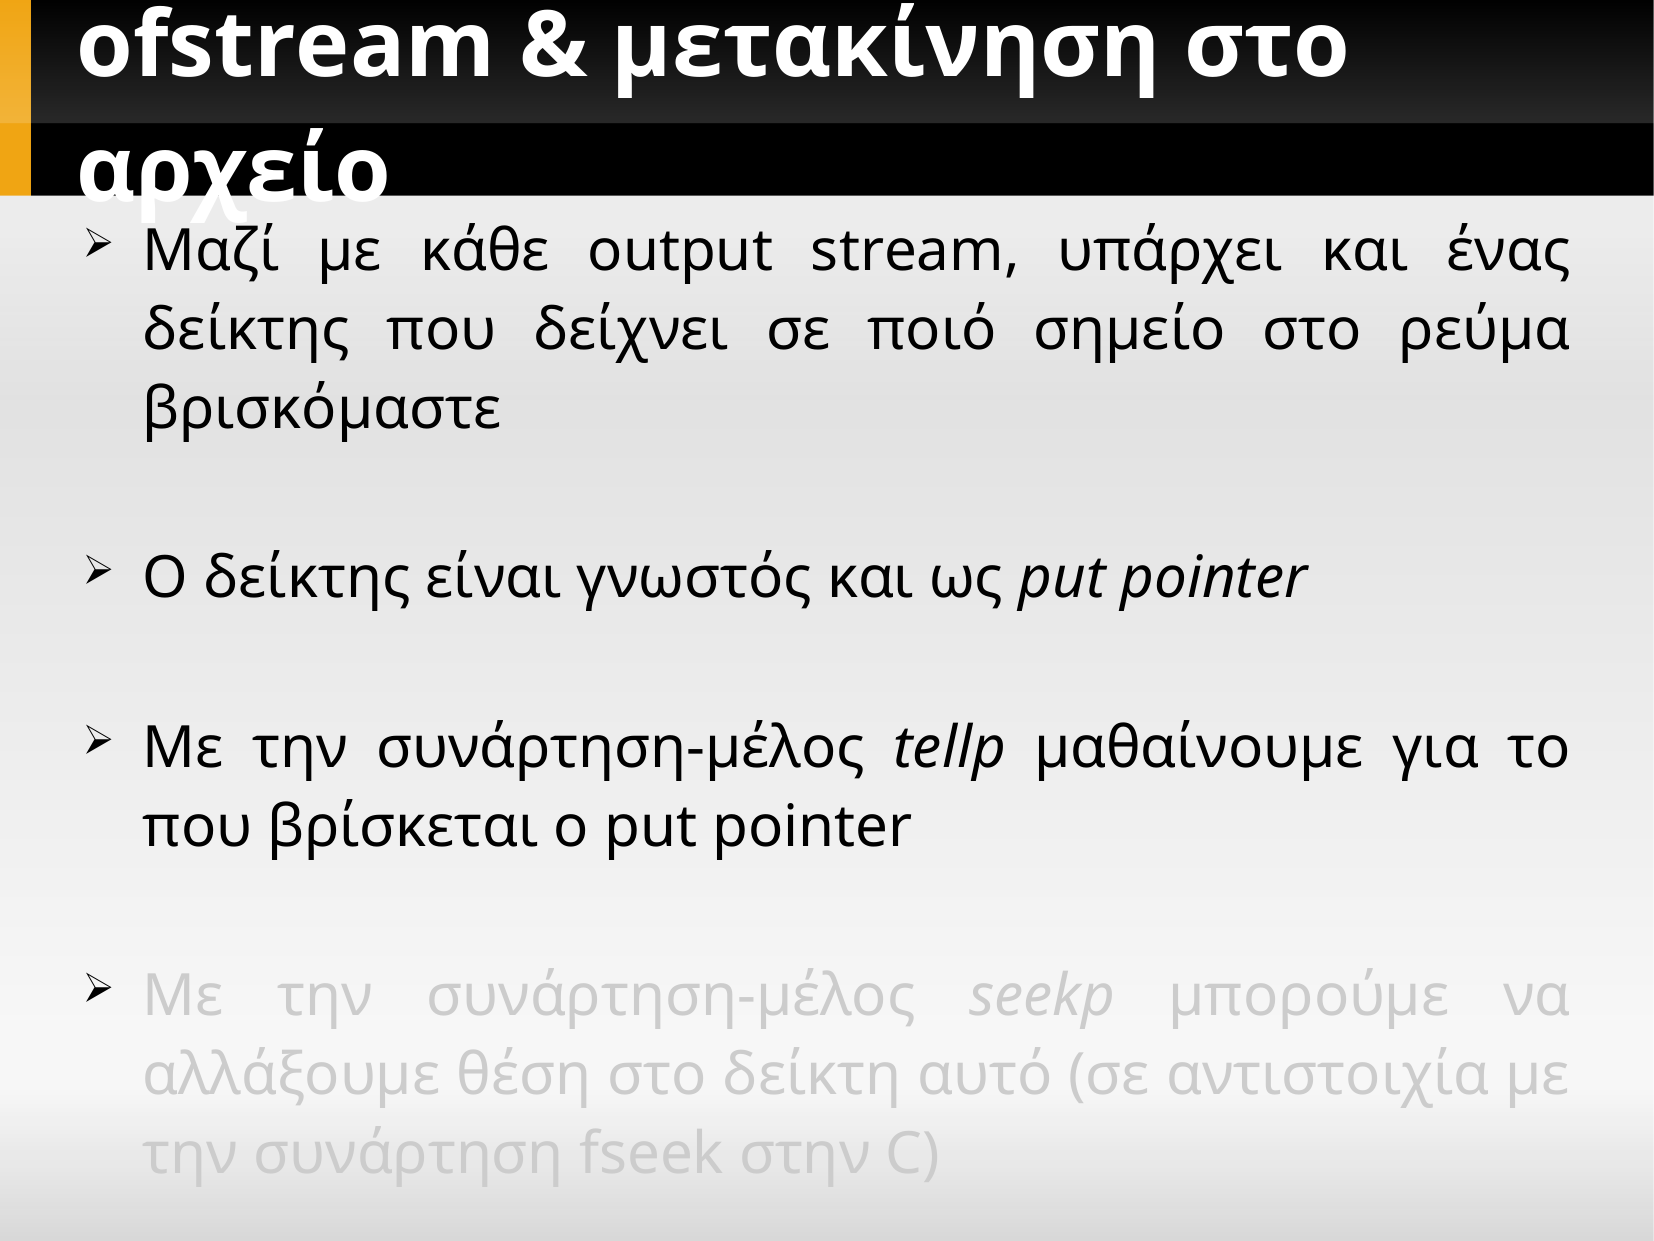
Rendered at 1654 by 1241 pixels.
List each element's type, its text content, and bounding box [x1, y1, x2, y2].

title ofstream & μετακίνηση στο αρχείο [76, 0, 1613, 208]
picture [0, 0, 1654, 1241]
subtitle Μαζί με κάθε output stream, υπάρχει και ένας δείκτης που δείχνει σε ποιό σημείο στο ρεύμα βρισκόμαστε Ο δείκτης είναι γνωστός και ως put pointer Με την συνάρτηση-μέλος tellp μαθαίνουμε για το που βρίσκεται ο put pointer Με την συνάρτηση-μέλος seekp μπορούμε να αλλάξουμε θέση στο δείκτη αυτό (σε αντιστοιχία με την συνάρτηση fseek στην C) [82, 297, 1571, 1102]
